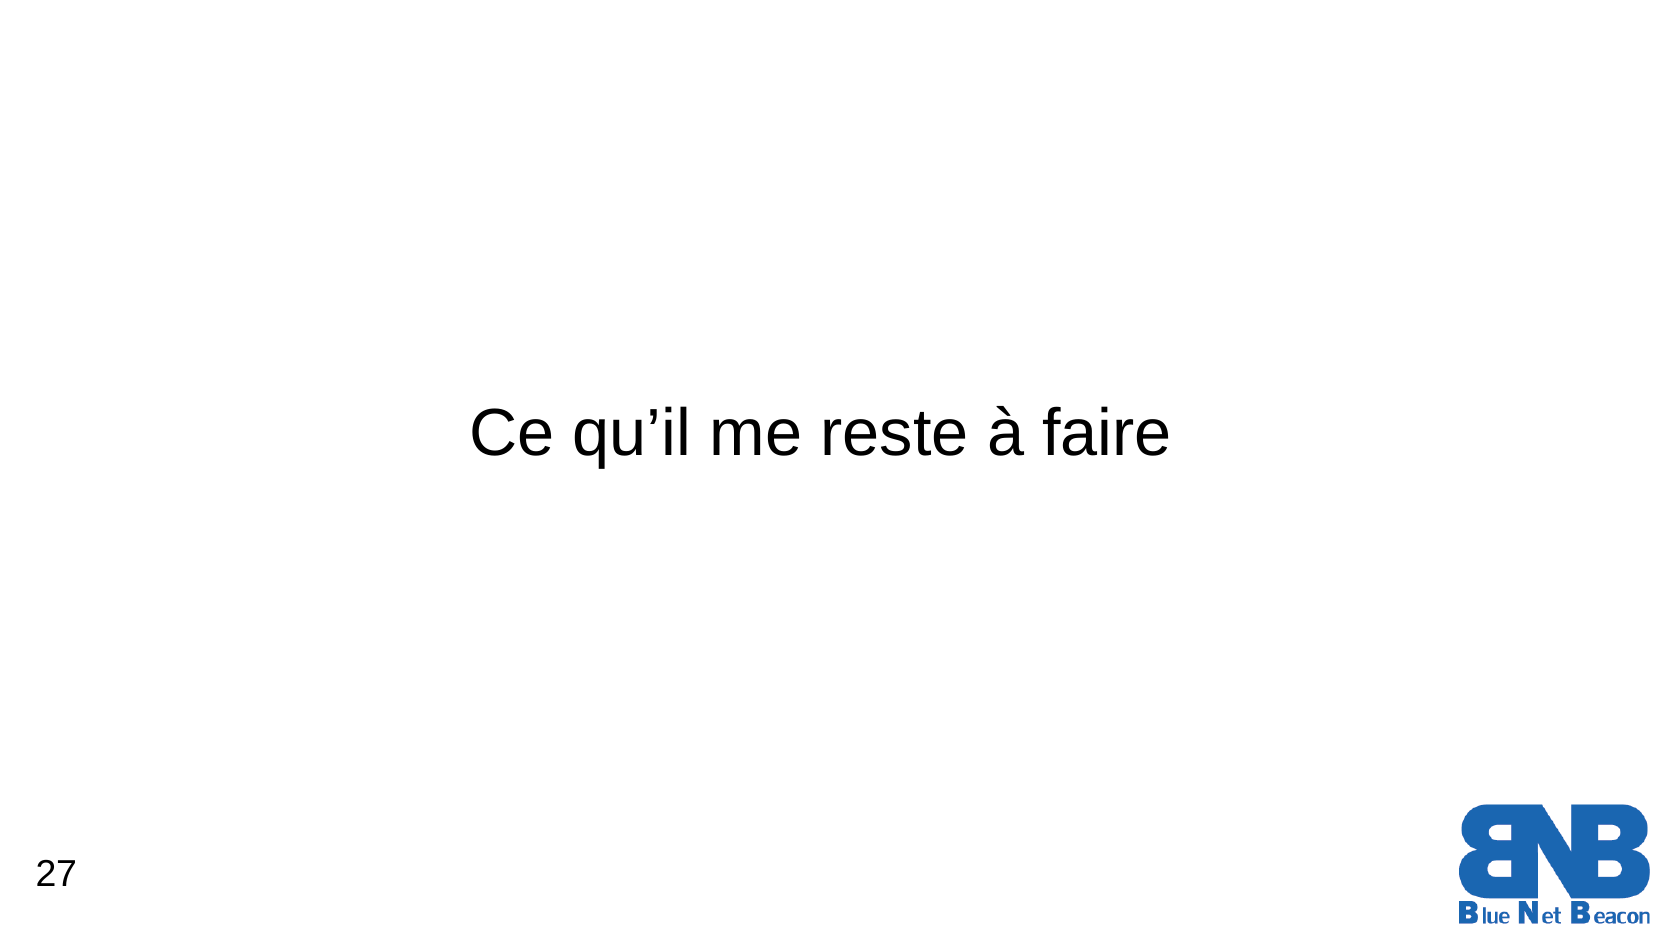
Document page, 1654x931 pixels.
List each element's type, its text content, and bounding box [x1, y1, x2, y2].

title Ce qu’il me reste à faire [76, 354, 1565, 510]
picture [1459, 797, 1650, 930]
text_box <numéro> [20, 845, 650, 916]
